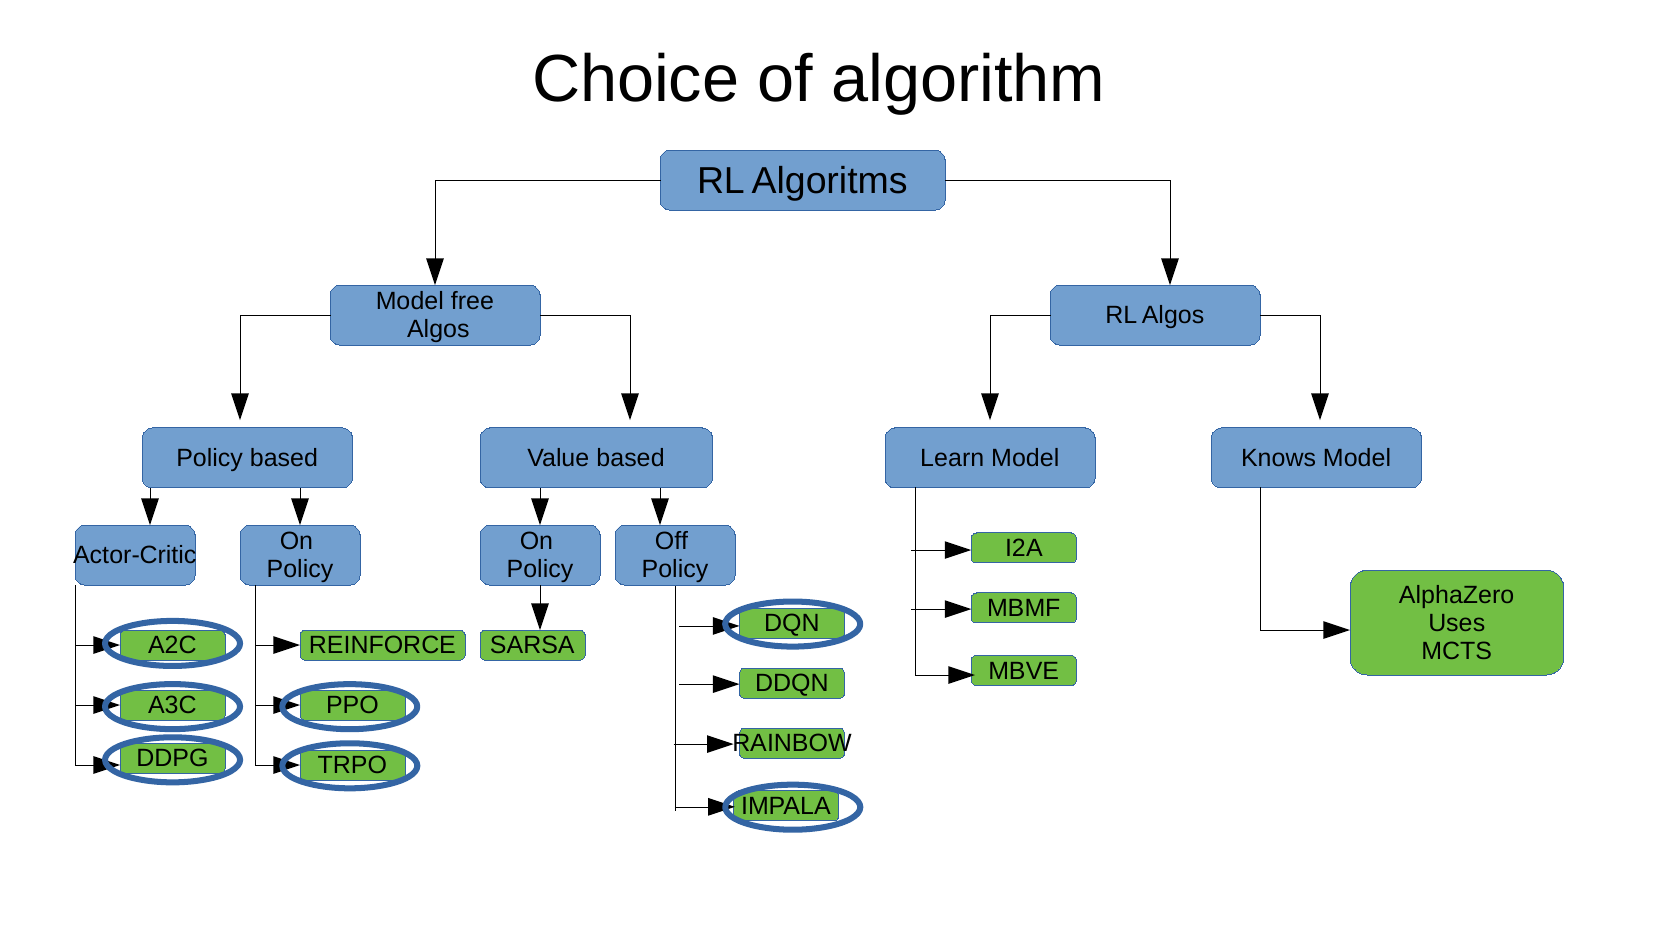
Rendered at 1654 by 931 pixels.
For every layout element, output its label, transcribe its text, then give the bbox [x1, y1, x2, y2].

text_box Learn Model [885, 427, 1096, 488]
text_box PPO [300, 690, 406, 721]
text_box DDPG [120, 743, 226, 774]
text_box MBMF [971, 592, 1077, 623]
text_box Value based [480, 427, 713, 488]
text_box DDQN [739, 668, 845, 699]
text_box RAINBOW [739, 728, 845, 759]
text_box Knows Model [1211, 427, 1422, 488]
text_box TRPO [300, 750, 406, 781]
text_box Policy based [142, 427, 353, 488]
text_box Off Policy [615, 525, 736, 586]
text_box MBVE [971, 655, 1077, 686]
text_box DQN [739, 608, 845, 639]
text_box Actor-Critic [75, 525, 196, 586]
text_box On Policy [240, 525, 361, 586]
text_box On Policy [480, 525, 601, 586]
title Choice of algorithm [75, 37, 1564, 121]
text_box A2C [120, 630, 226, 661]
text_box SARSA [480, 630, 586, 661]
text_box IMPALA [733, 790, 839, 821]
text_box RL Algos [1050, 285, 1261, 346]
text_box A3C [120, 690, 226, 721]
text_box I2A [971, 532, 1077, 563]
text_box Model free Algos [330, 285, 541, 346]
text_box REINFORCE [300, 630, 466, 661]
text_box RL Algoritms [660, 150, 946, 211]
text_box AlphaZero Uses MCTS [1350, 570, 1564, 676]
